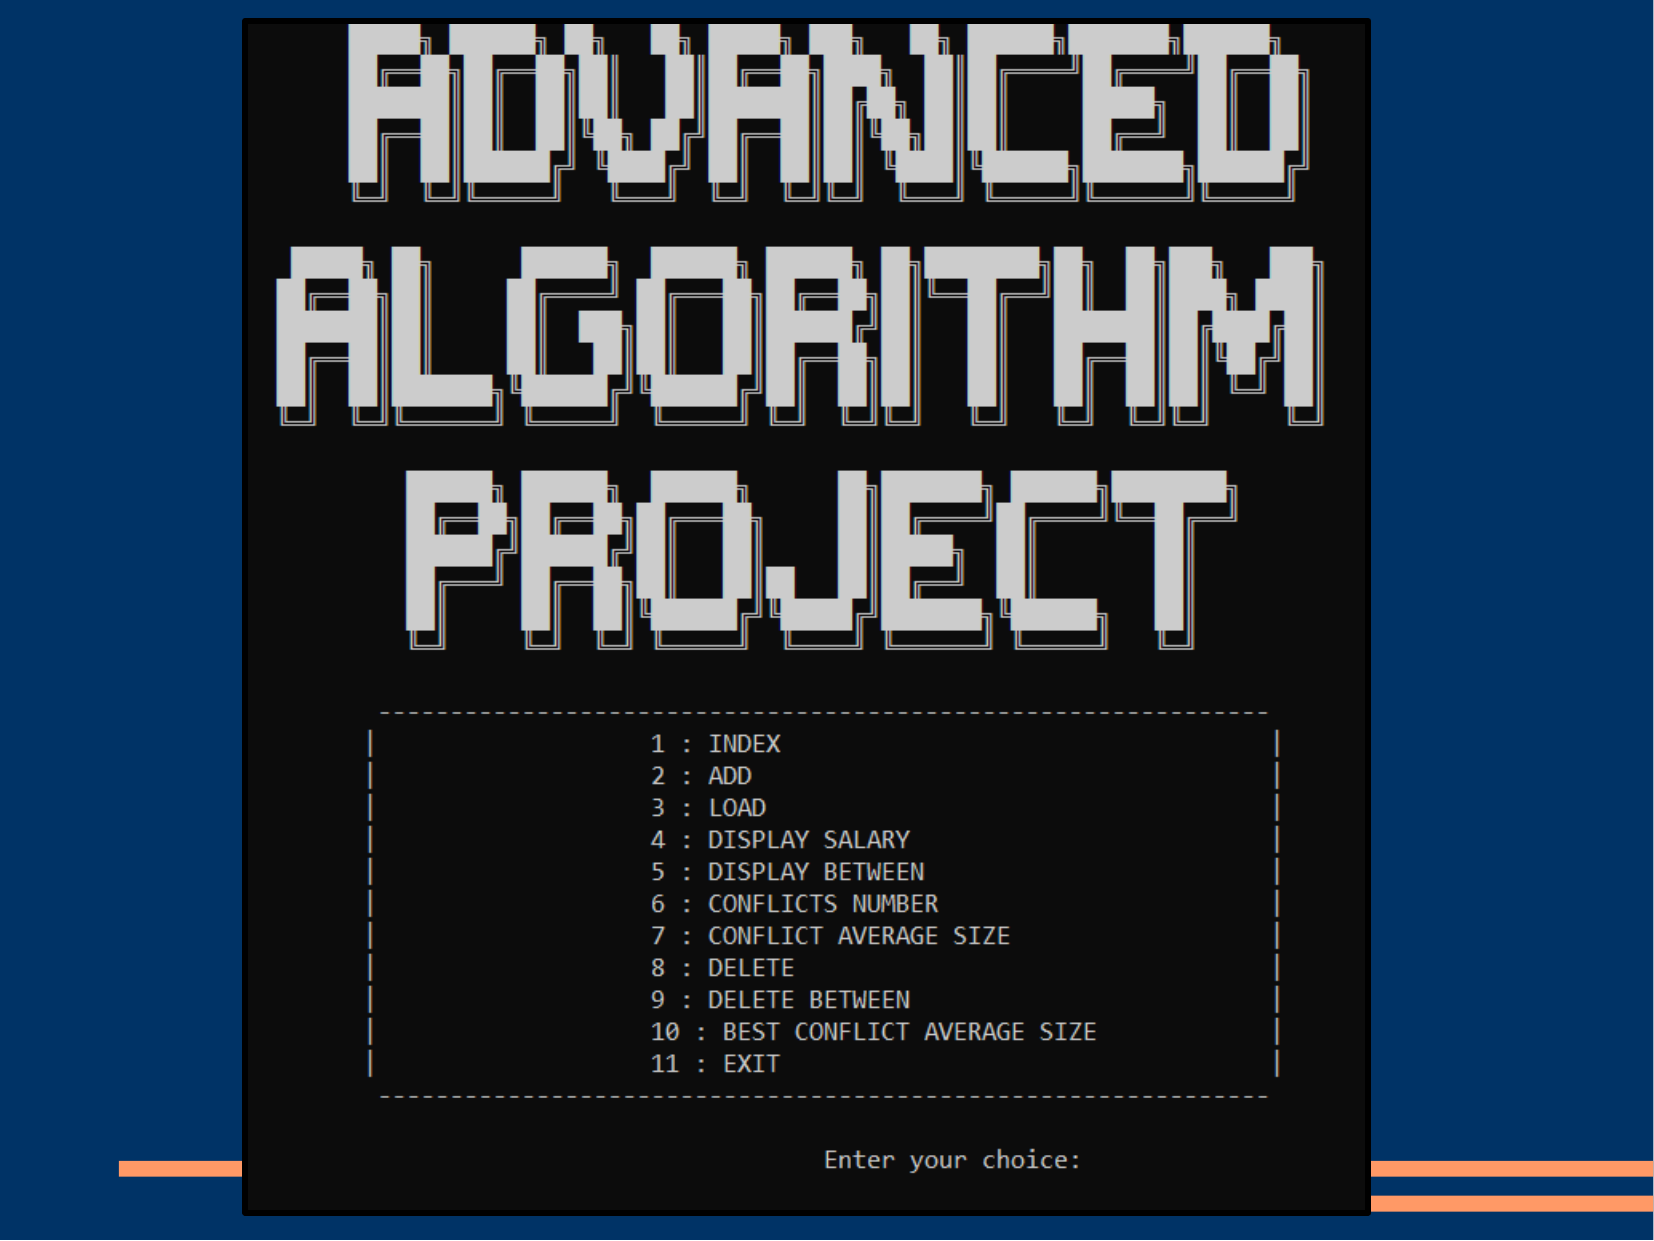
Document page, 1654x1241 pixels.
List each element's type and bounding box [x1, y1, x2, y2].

picture [248, 23, 1366, 1210]
